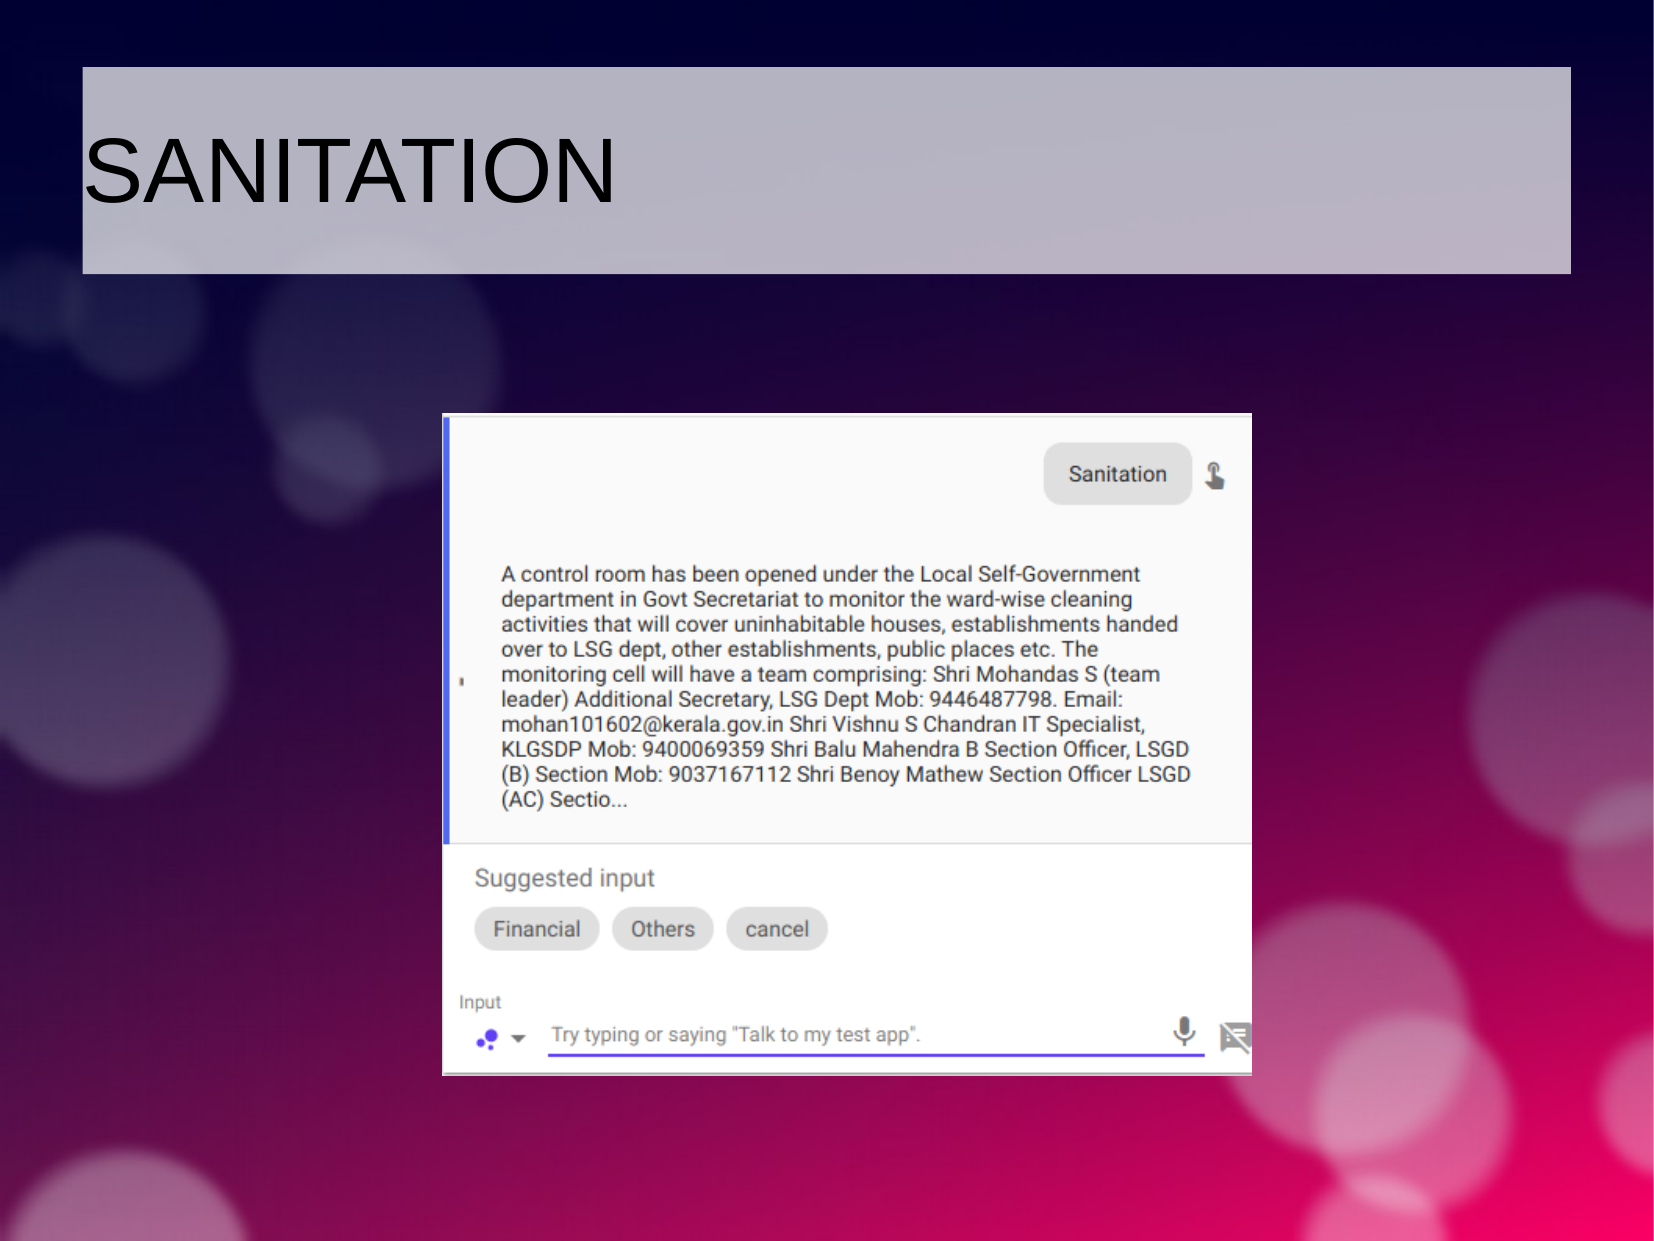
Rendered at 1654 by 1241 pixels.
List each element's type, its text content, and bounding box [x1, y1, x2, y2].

picture [0, 0, 1654, 1241]
title SANITATION [82, 67, 1571, 275]
